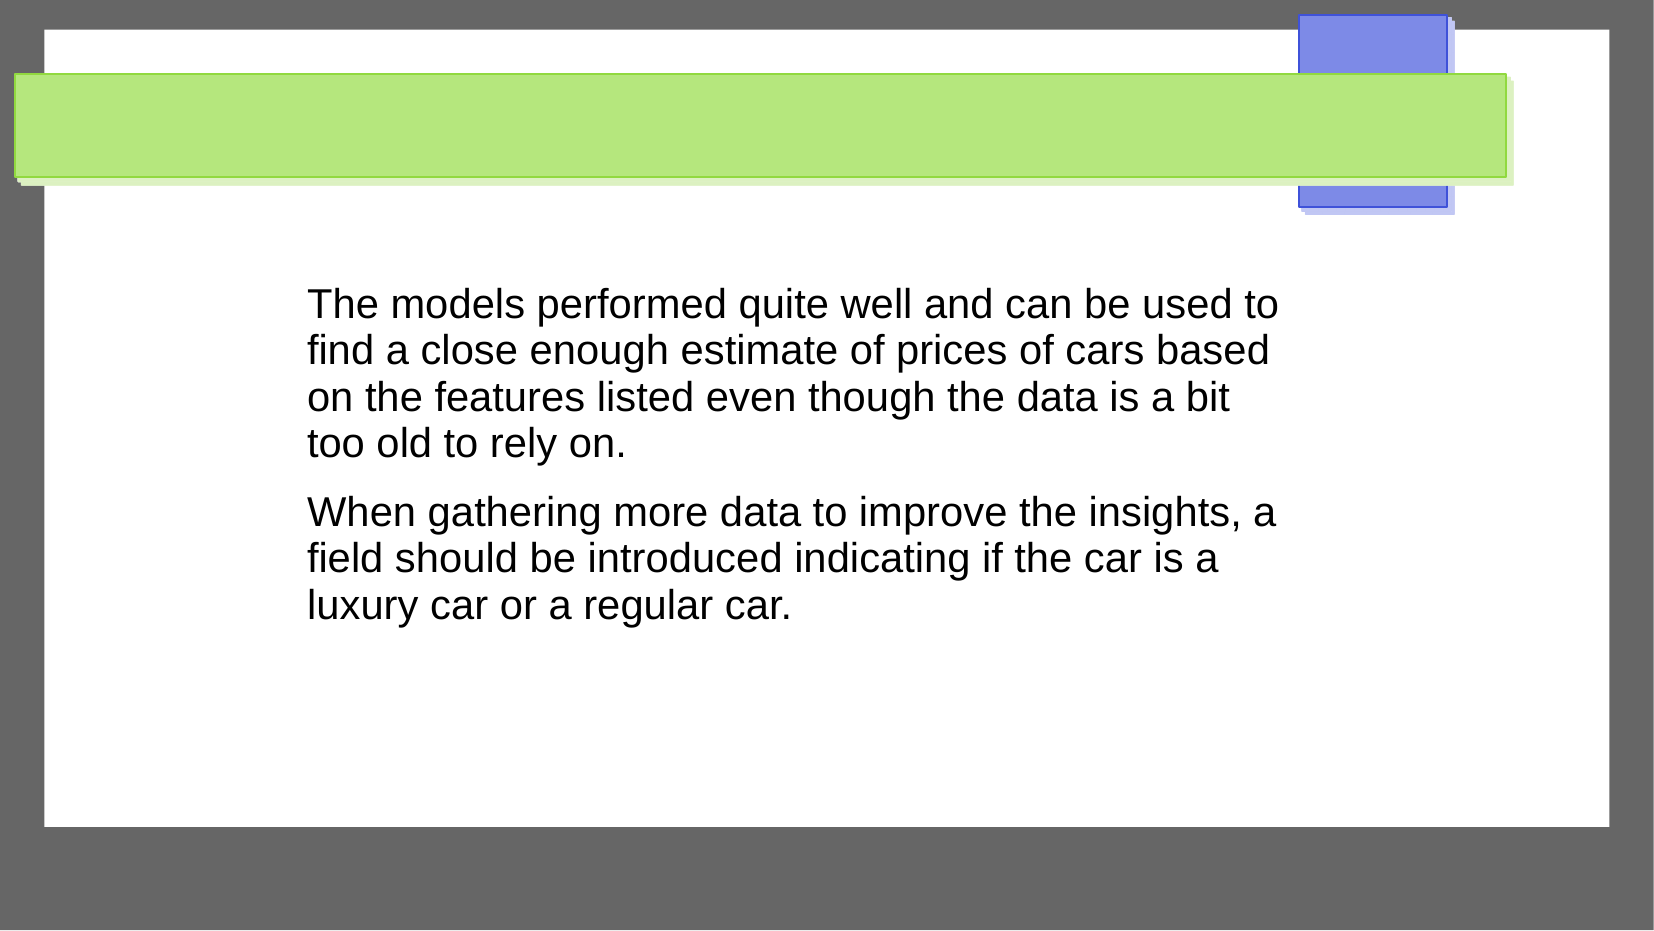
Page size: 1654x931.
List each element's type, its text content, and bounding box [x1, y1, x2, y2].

list The models performed quite well and can be used to find a close enough estimate of prices of cars based on the features listed even though the data is a bit too old to rely on. When gathering more data to improve the insights, a field should be introduced indicating if the car is a luxury car or a regular car. [236, 280, 1300, 739]
